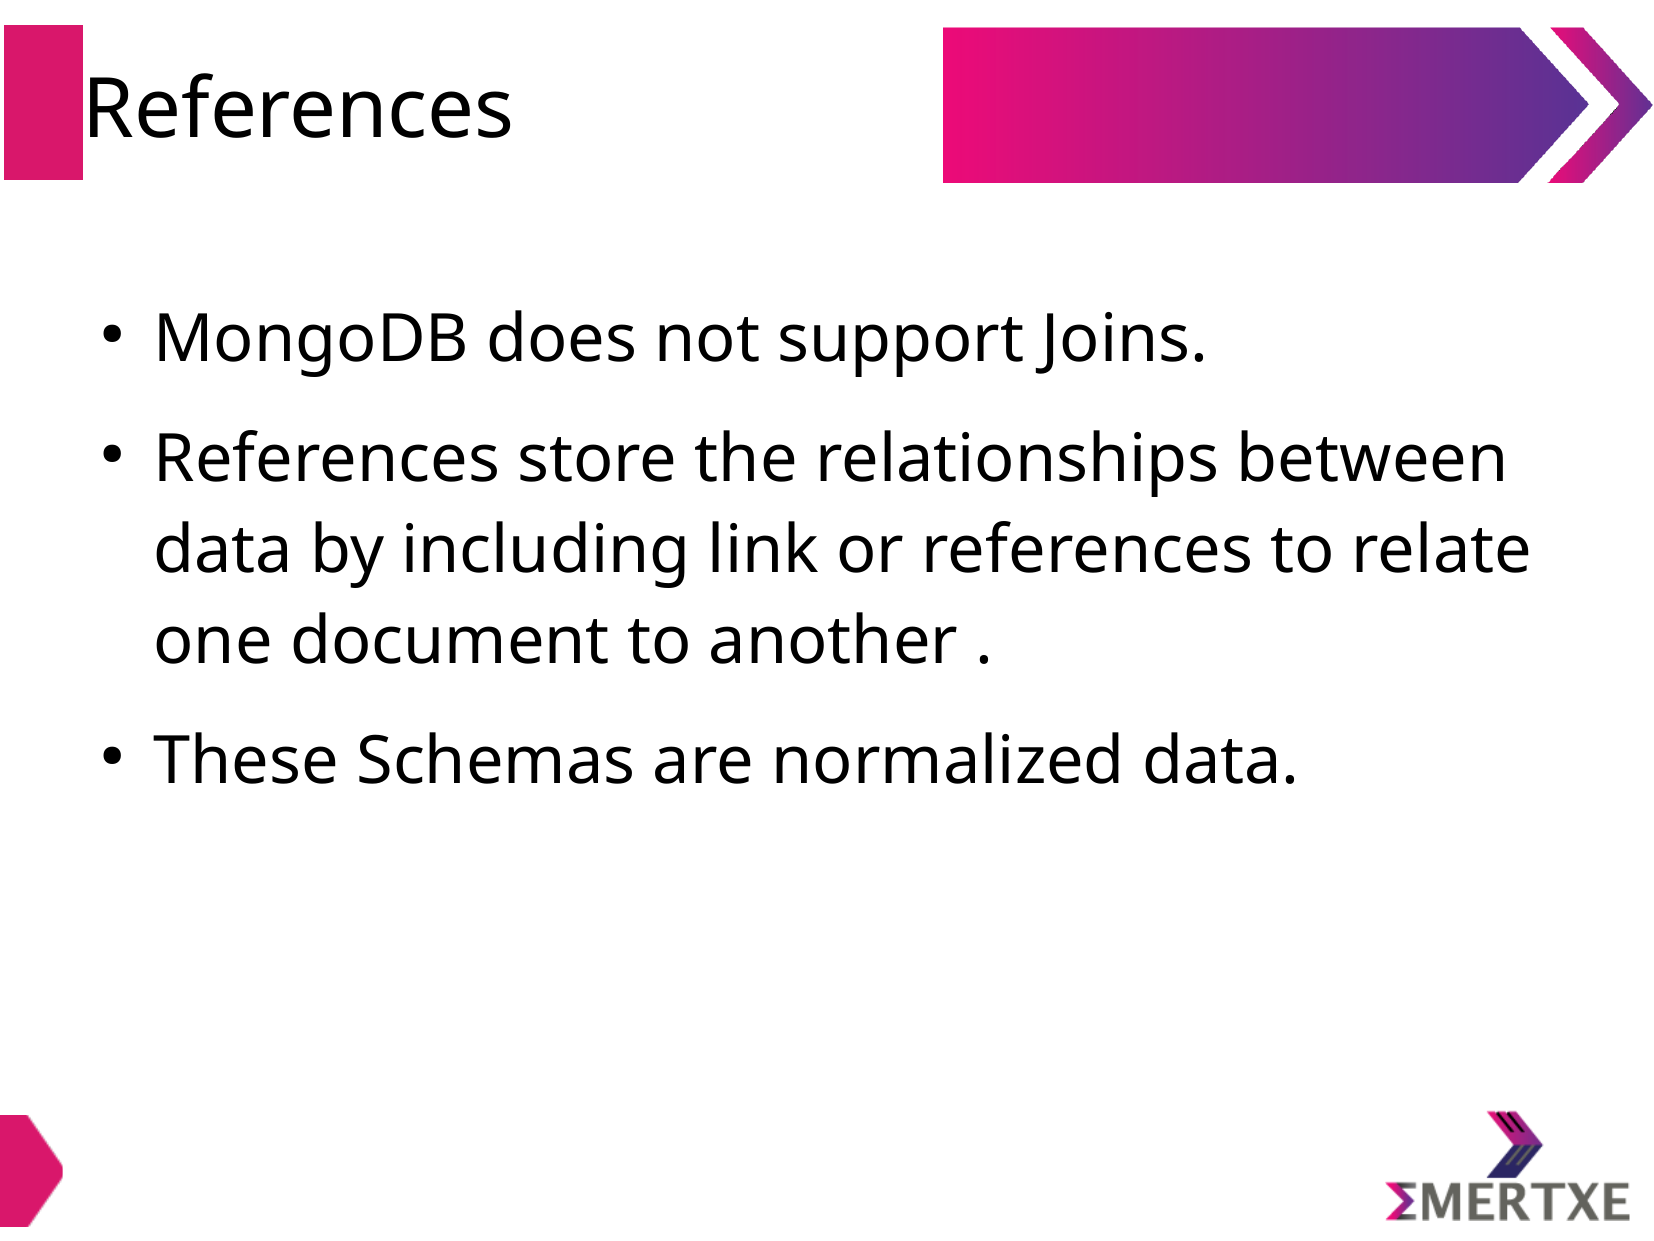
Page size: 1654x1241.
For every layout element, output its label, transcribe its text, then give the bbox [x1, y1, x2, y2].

picture [1571, 27, 1653, 183]
title References [82, 2, 1571, 210]
list MongoDB does not support Joins. References store the relationships between data by including link or references to relate one document to another . These Schemas are normalized data. [82, 290, 1571, 1010]
picture [1385, 1107, 1631, 1221]
